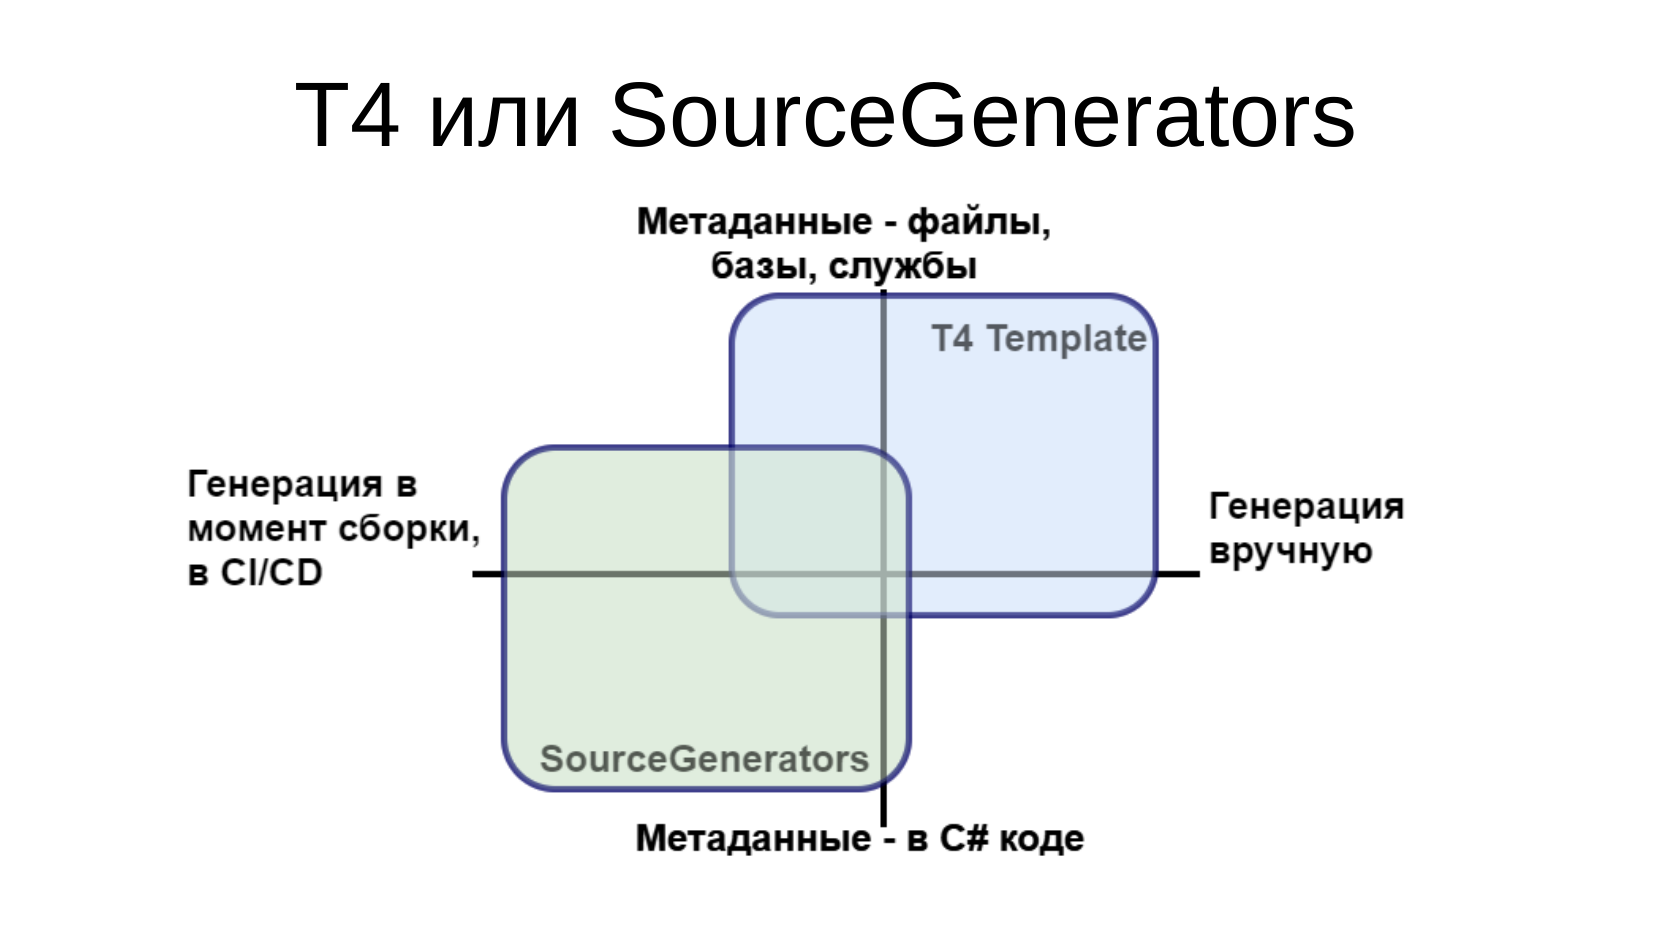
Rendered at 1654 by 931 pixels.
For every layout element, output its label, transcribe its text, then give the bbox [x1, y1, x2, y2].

picture [177, 190, 1477, 886]
title T4 или SourceGenerators [82, 37, 1571, 193]
